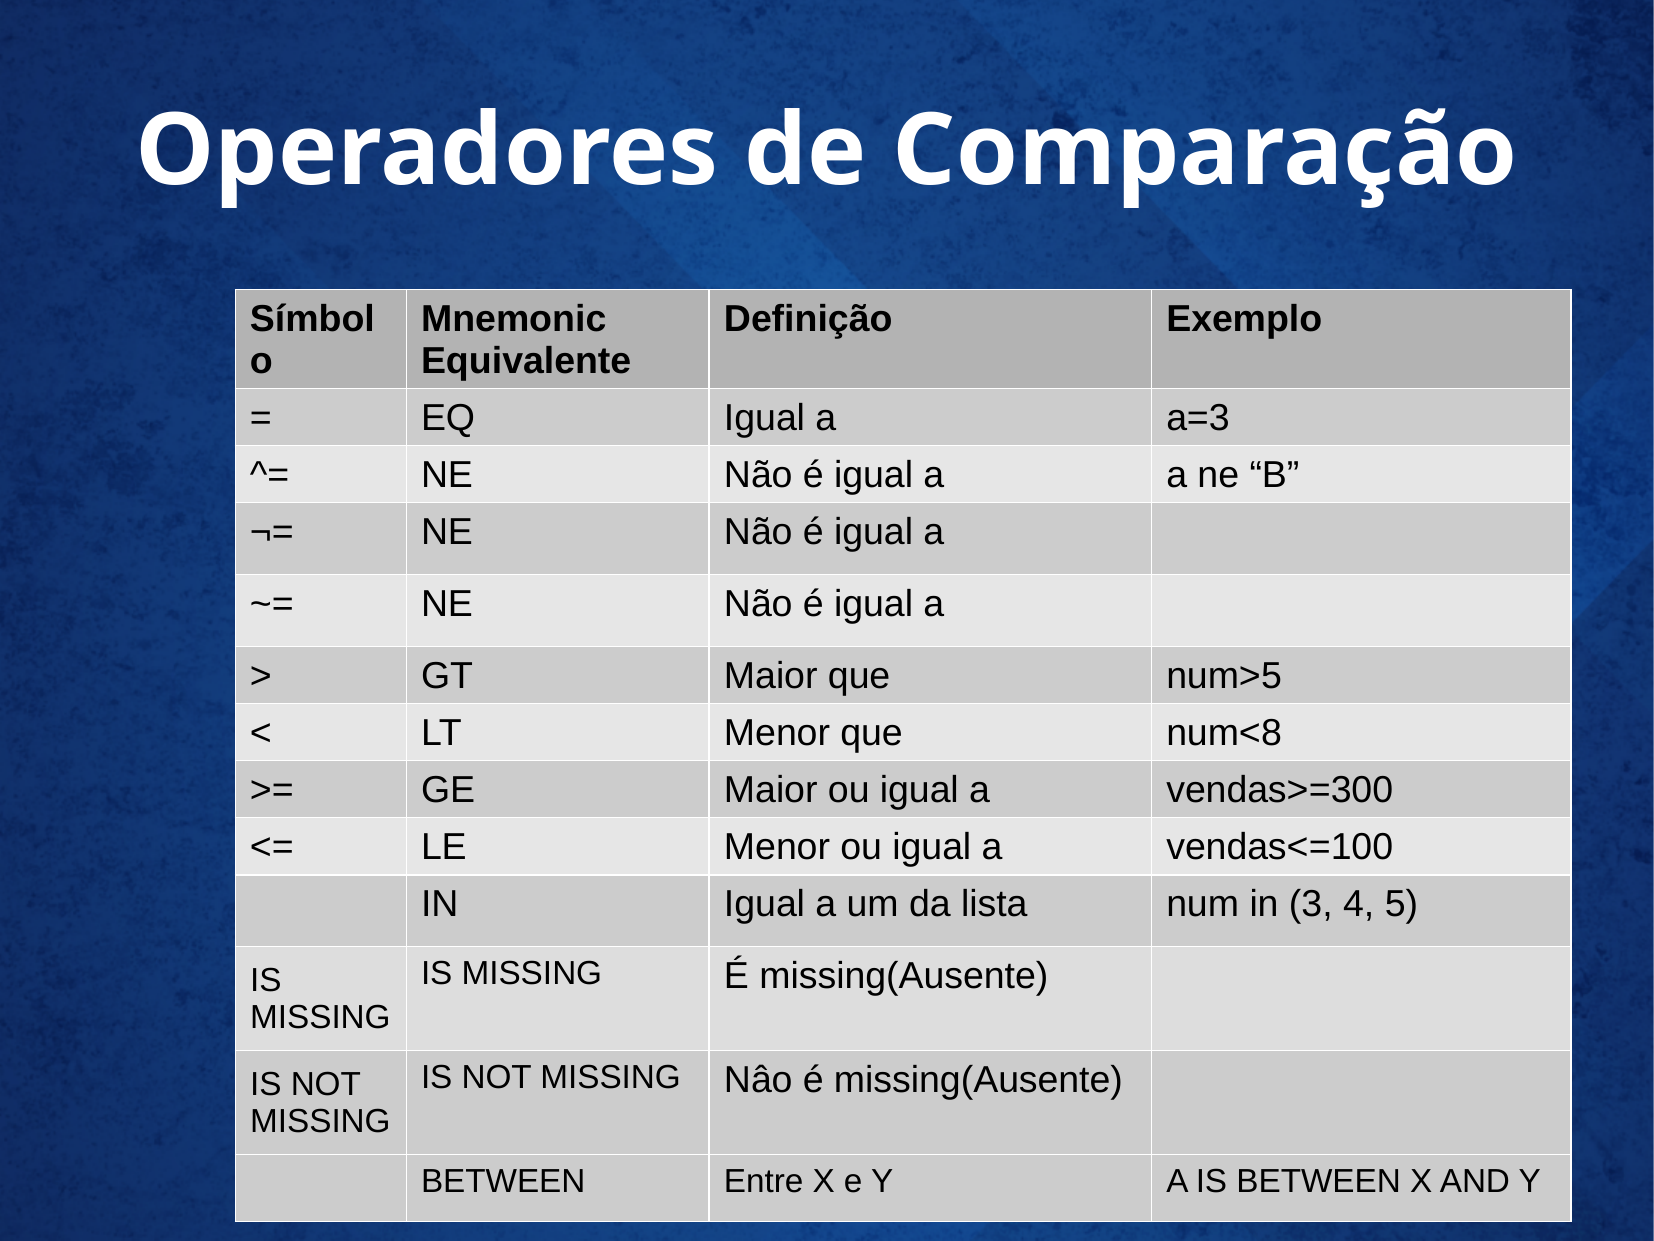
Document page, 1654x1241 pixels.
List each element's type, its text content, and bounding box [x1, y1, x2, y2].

table_cell < [236, 704, 406, 760]
table_cell [236, 876, 406, 946]
table_cell Não é igual a [710, 503, 1151, 574]
table_cell GT [407, 647, 708, 703]
table_cell Maior que [710, 647, 1151, 703]
table_header Exemplo [1152, 290, 1570, 388]
table_cell [1152, 575, 1570, 646]
table_cell NE [407, 575, 708, 646]
table_cell >= [236, 761, 406, 817]
table_cell a ne “B” [1152, 446, 1570, 502]
table_cell vendas<=100 [1152, 818, 1570, 874]
table_cell NE [407, 503, 708, 574]
table_cell Não é igual a [710, 575, 1151, 646]
table_cell É missing(Ausente) [710, 947, 1151, 1050]
table_cell a=3 [1152, 389, 1570, 445]
table_cell <= [236, 818, 406, 874]
table_cell = [236, 389, 406, 445]
table_cell Igual a [710, 389, 1151, 445]
table_cell Nâo é missing(Ausente) [710, 1051, 1151, 1154]
table_cell IS NOT MISSING [236, 1051, 406, 1154]
table_cell ~= [236, 575, 406, 646]
table_cell [1152, 1051, 1570, 1154]
table_cell IS MISSING [407, 947, 708, 1050]
table_cell IN [407, 876, 708, 946]
table_cell > [236, 647, 406, 703]
table_cell vendas>=300 [1152, 761, 1570, 817]
table_cell ¬= [236, 503, 406, 574]
table_cell EQ [407, 389, 708, 445]
table_header Símbolo [236, 290, 406, 388]
table_cell GE [407, 761, 708, 817]
table_cell Igual a um da lista [710, 876, 1151, 946]
table_cell NE [407, 446, 708, 502]
table_cell IS NOT MISSING [407, 1051, 708, 1154]
table_cell [1152, 947, 1570, 1050]
table_header Mnemonic Equivalente [407, 290, 708, 388]
table_cell Entre X e Y [710, 1155, 1151, 1221]
table_cell Menor ou igual a [710, 818, 1151, 874]
table_cell num>5 [1152, 647, 1570, 703]
table_cell [236, 1155, 406, 1221]
table_cell Menor que [710, 704, 1151, 760]
table_cell ^= [236, 446, 406, 502]
table_cell num<8 [1152, 704, 1570, 760]
table_cell LE [407, 818, 708, 874]
table_cell A IS BETWEEN X AND Y [1152, 1155, 1570, 1221]
table_cell BETWEEN [407, 1155, 708, 1221]
table_header Definição [710, 290, 1151, 388]
table_cell num in (3, 4, 5) [1152, 876, 1570, 946]
table_cell Maior ou igual a [710, 761, 1151, 817]
text_box Operadores de Comparação [83, 41, 1571, 248]
table_cell IS MISSING [236, 947, 406, 1050]
picture [0, 0, 1654, 1241]
table_cell LT [407, 704, 708, 760]
table_cell Não é igual a [710, 446, 1151, 502]
table_cell [1152, 503, 1570, 574]
